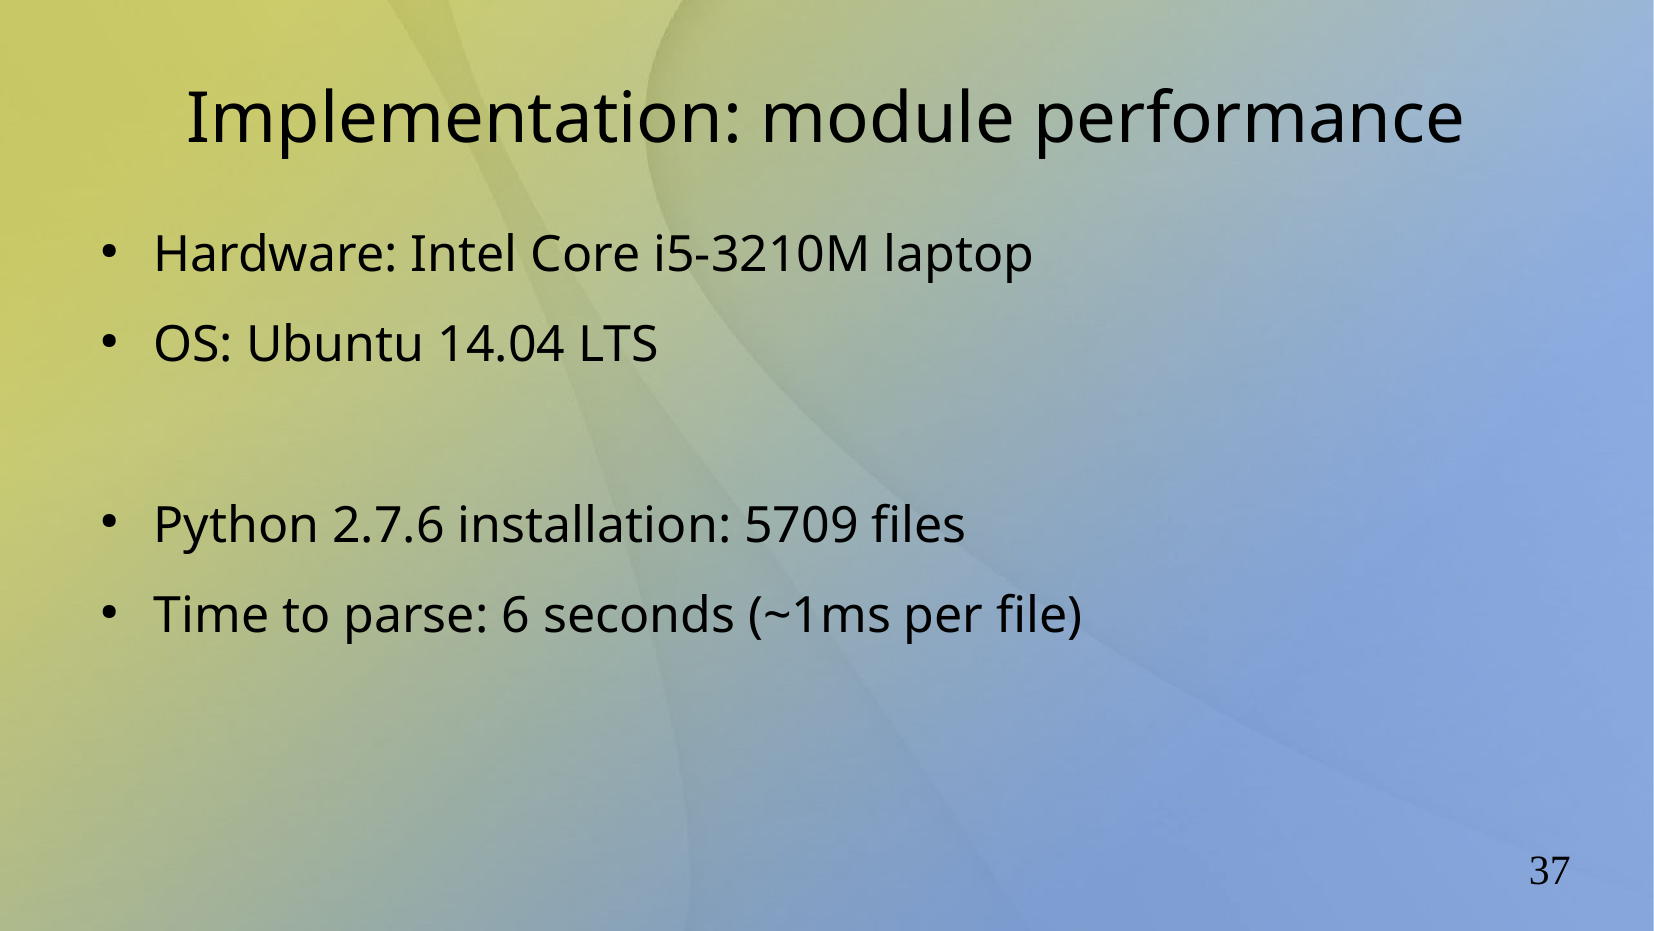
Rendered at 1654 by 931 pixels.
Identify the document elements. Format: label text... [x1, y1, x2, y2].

title Implementation: module performance [82, 37, 1571, 193]
picture [0, 0, 1654, 931]
list Hardware: Intel Core i5-3210M laptop OS: Ubuntu 14.04 LTS Python 2.7.6 installation: 5709 files Time to parse: 6 seconds (~1ms per file) [82, 217, 1571, 758]
